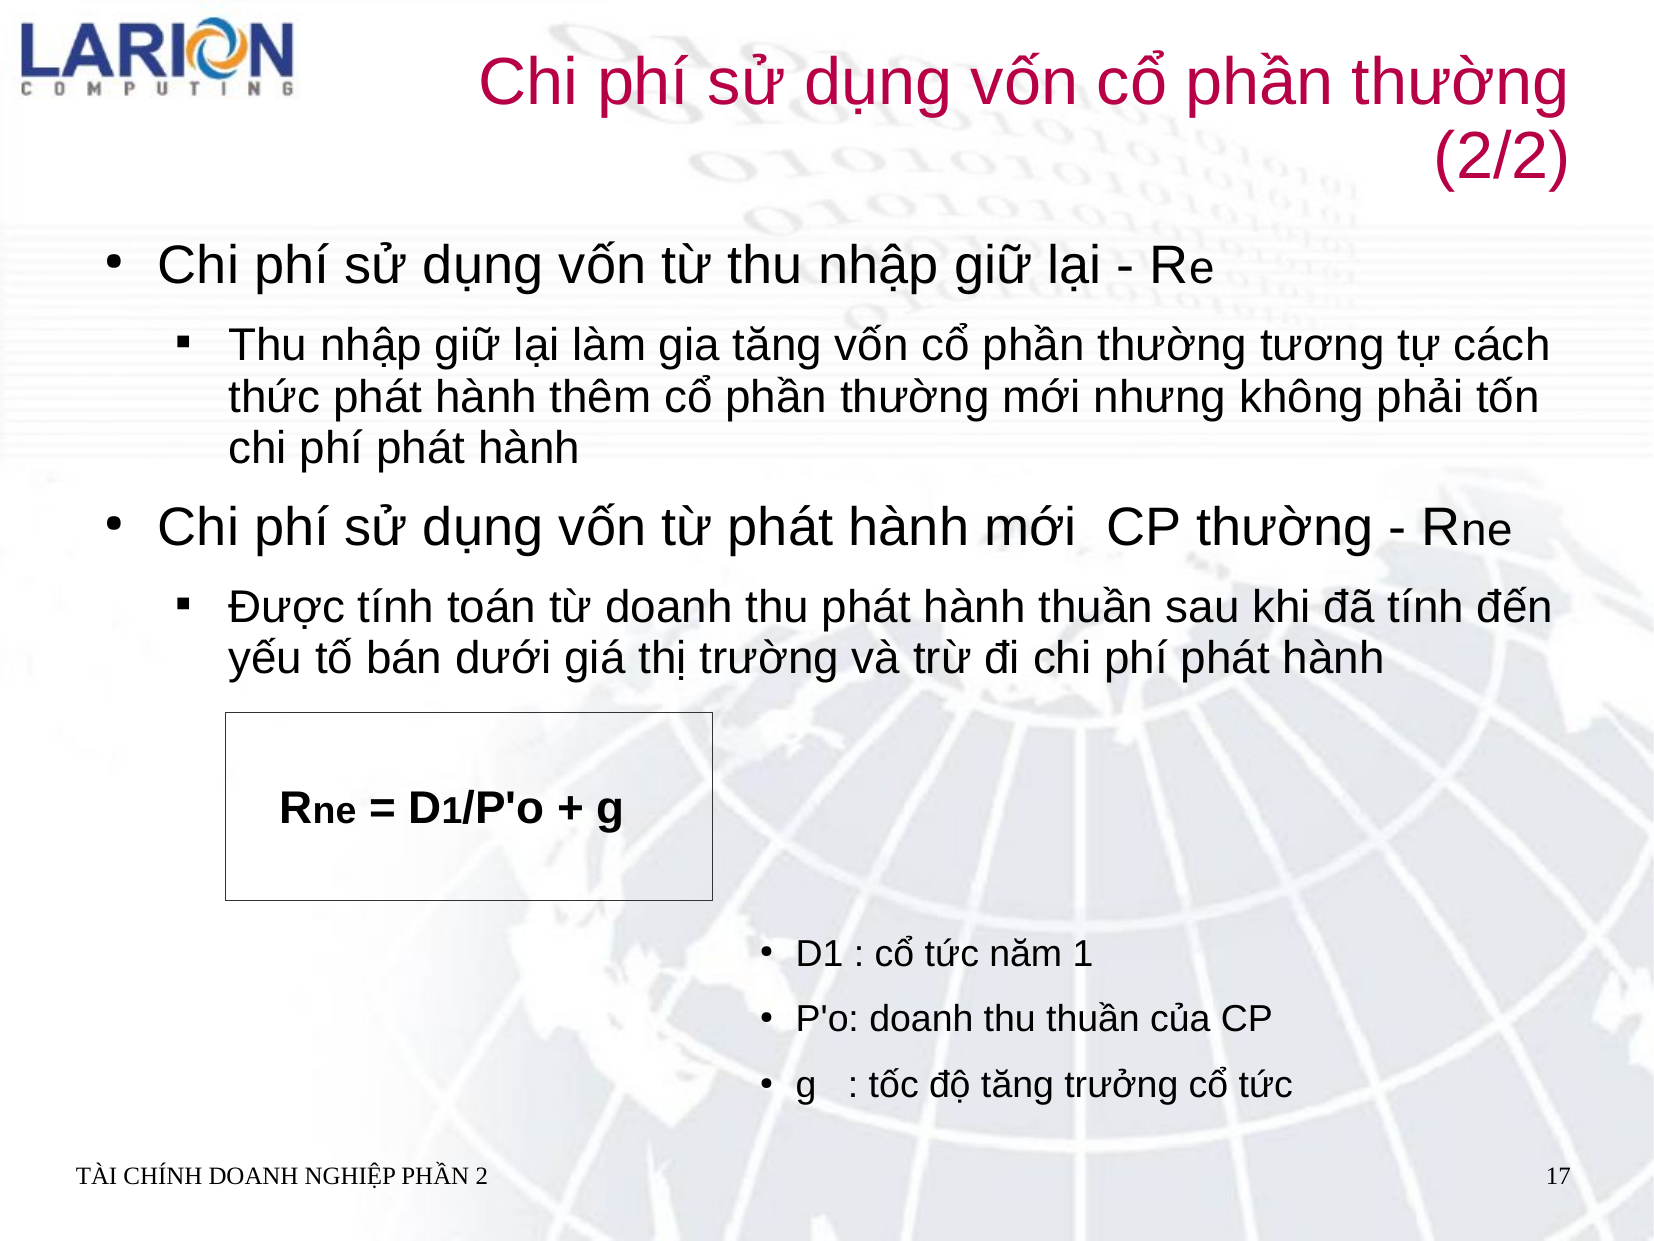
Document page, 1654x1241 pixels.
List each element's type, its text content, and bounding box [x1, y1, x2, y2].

picture [0, 0, 1654, 1241]
list Chi phí sử dụng vốn từ thu nhập giữ lại - Re Thu nhập giữ lại làm gia tăng vốn cổ phần thường tương tự cách thức phát hành thêm cổ phần thường mới nhưng không phải tốn chi phí phát hành Chi phí sử dụng vốn từ phát hành mới CP thường - Rne Được tính toán từ doanh thu phát hành thuần sau khi đã tính đến yếu tố bán dưới giá thị trường và trừ đi chi phí phát hành Rne = D1/P'o + g D1 : cổ tức năm 1 P'o: doanh thu thuần của CP g : tốc độ tăng trưởng cổ tức [86, 234, 1576, 1107]
title Chi phí sử dụng vốn cổ phần thường (2/2) [300, 43, 1571, 194]
